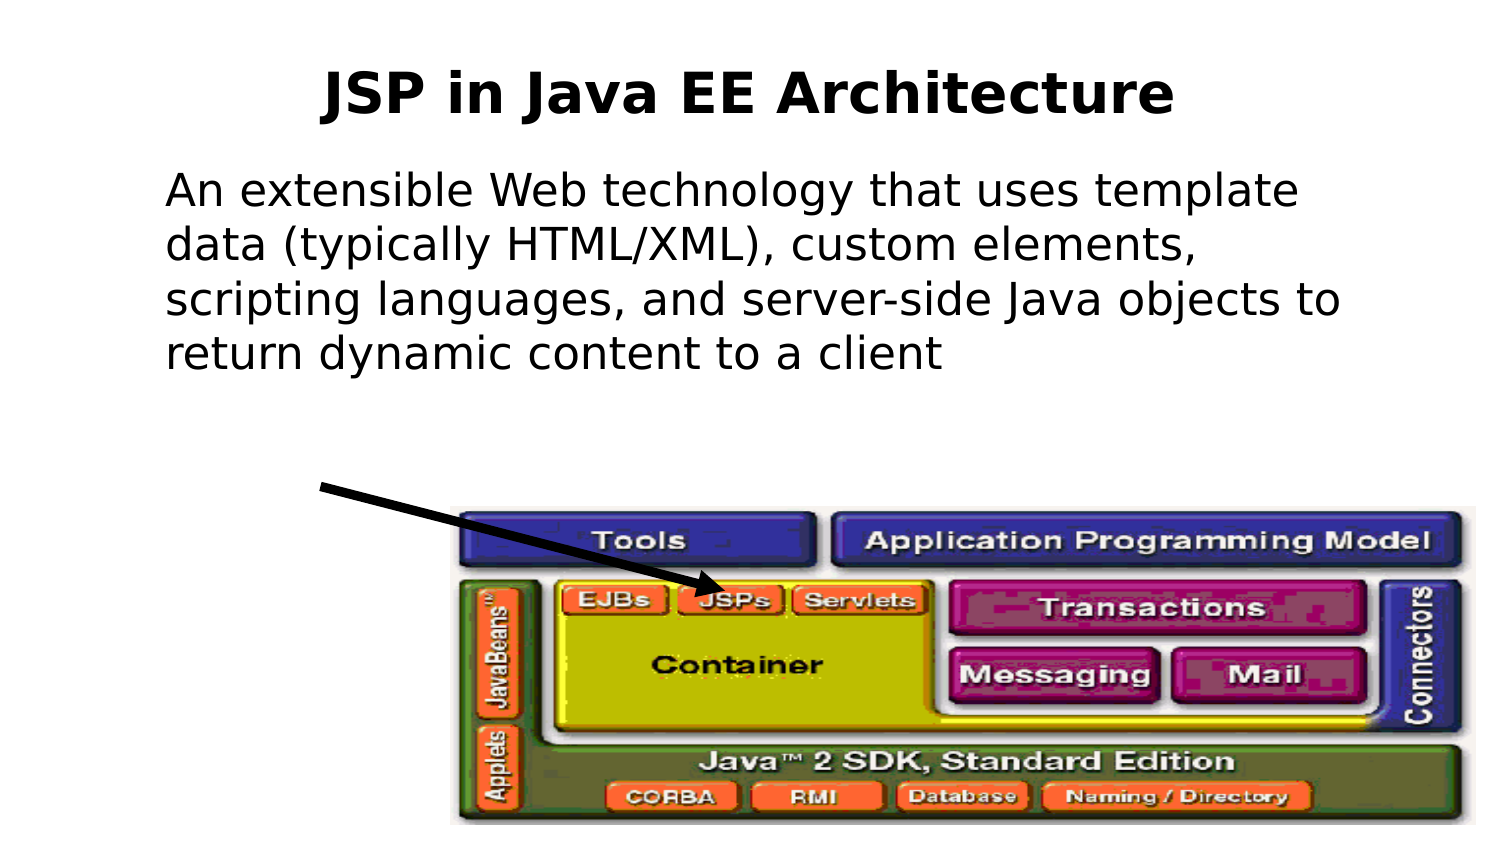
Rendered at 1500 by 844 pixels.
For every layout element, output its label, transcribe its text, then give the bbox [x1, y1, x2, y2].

list An extensible Web technology that uses template data (typically HTML/XML), custom elements, scripting languages, and server-side Java objects to return dynamic content to a client [75, 153, 1395, 807]
title JSP in Java EE Architecture [75, 33, 1425, 133]
picture [450, 506, 1476, 826]
